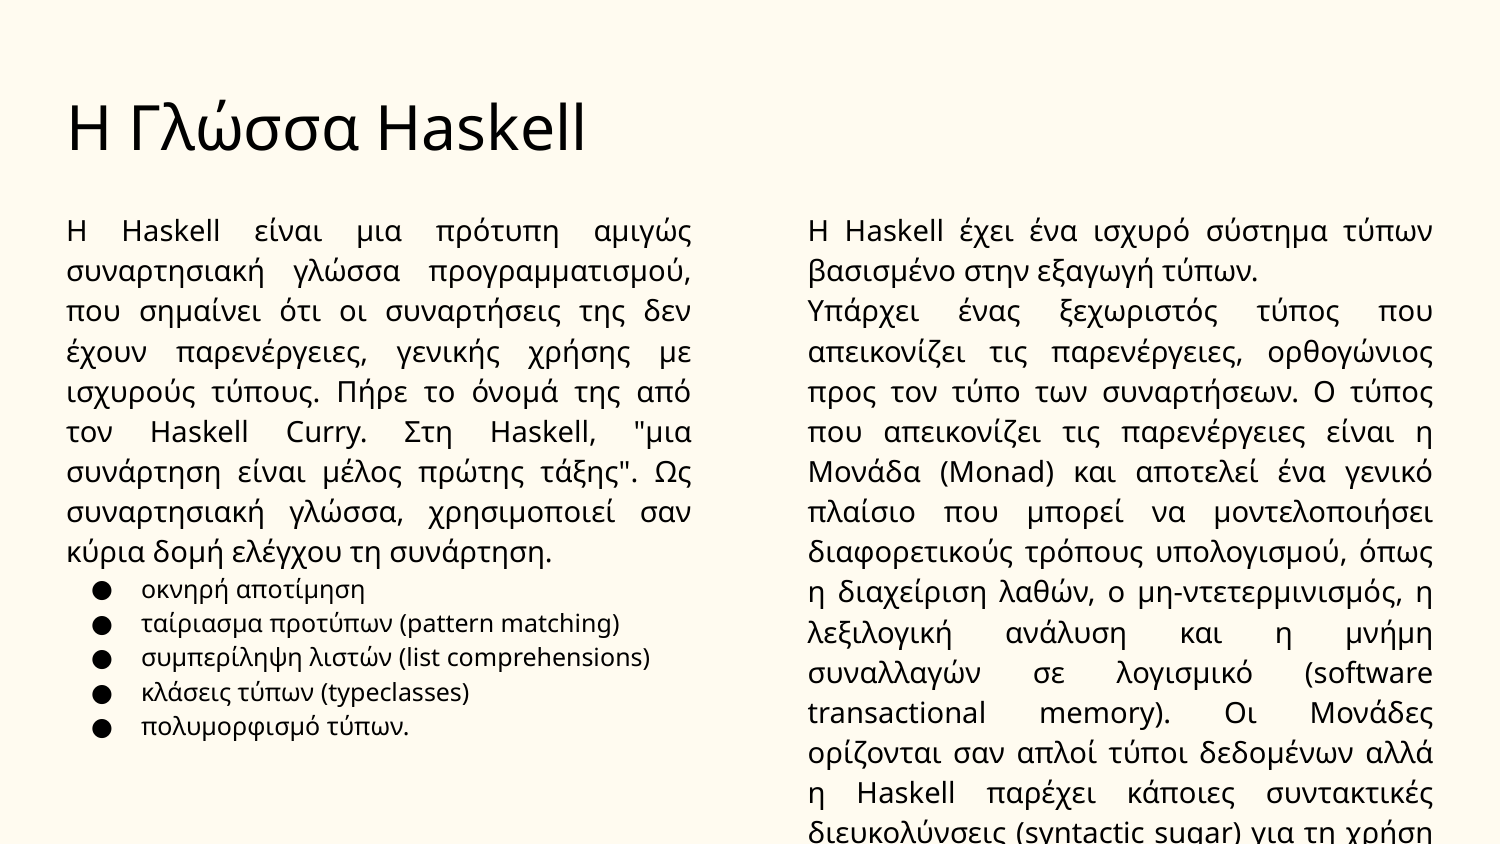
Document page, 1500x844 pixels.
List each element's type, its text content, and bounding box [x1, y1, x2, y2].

list Η Haskell είναι μια πρότυπη αμιγώς συναρτησιακή γλώσσα προγραμματισμού, που σημαίνει ότι οι συναρτήσεις της δεν έχουν παρενέργειες, γενικής χρήσης με ισχυρούς τύπους. Πήρε το όνομά της από τον Haskell Curry. Στη Haskell, "μια συνάρτηση είναι μέλος πρώτης τάξης". Ως συναρτησιακή γλώσσα, χρησιμοποιεί σαν κύρια δομή ελέγχου τη συνάρτηση. οκνηρή αποτίμηση ταίριασμα προτύπων (pattern matching) συμπερίληψη λιστών (list comprehensions) κλάσεις τύπων (typeclasses) πολυμορφισμό τύπων. [51, 192, 708, 750]
list Η Haskell έχει ένα ισχυρό σύστημα τύπων βασισμένο στην εξαγωγή τύπων. Υπάρχει ένας ξεχωριστός τύπος που απεικονίζει τις παρενέργειες, ορθογώνιος προς τον τύπο των συναρτήσεων. Ο τύπος που απεικονίζει τις παρενέργειες είναι η Μονάδα (Monad) και αποτελεί ένα γενικό πλαίσιο που μπορεί να μοντελοποιήσει διαφορετικούς τρόπους υπολογισμού, όπως η διαχείριση λαθών, ο μη-ντετερμινισμός, η λεξιλογική ανάλυση και η μνήμη συναλλαγών σε λογισμικό (software transactional memory). Οι Μονάδες ορίζονται σαν απλοί τύποι δεδομένων αλλά η Haskell παρέχει κάποιες συντακτικές διευκολύνσεις (syntactic sugar) για τη χρήση τους. [792, 192, 1449, 750]
title Η Γλώσσα Haskell [51, 72, 1449, 174]
